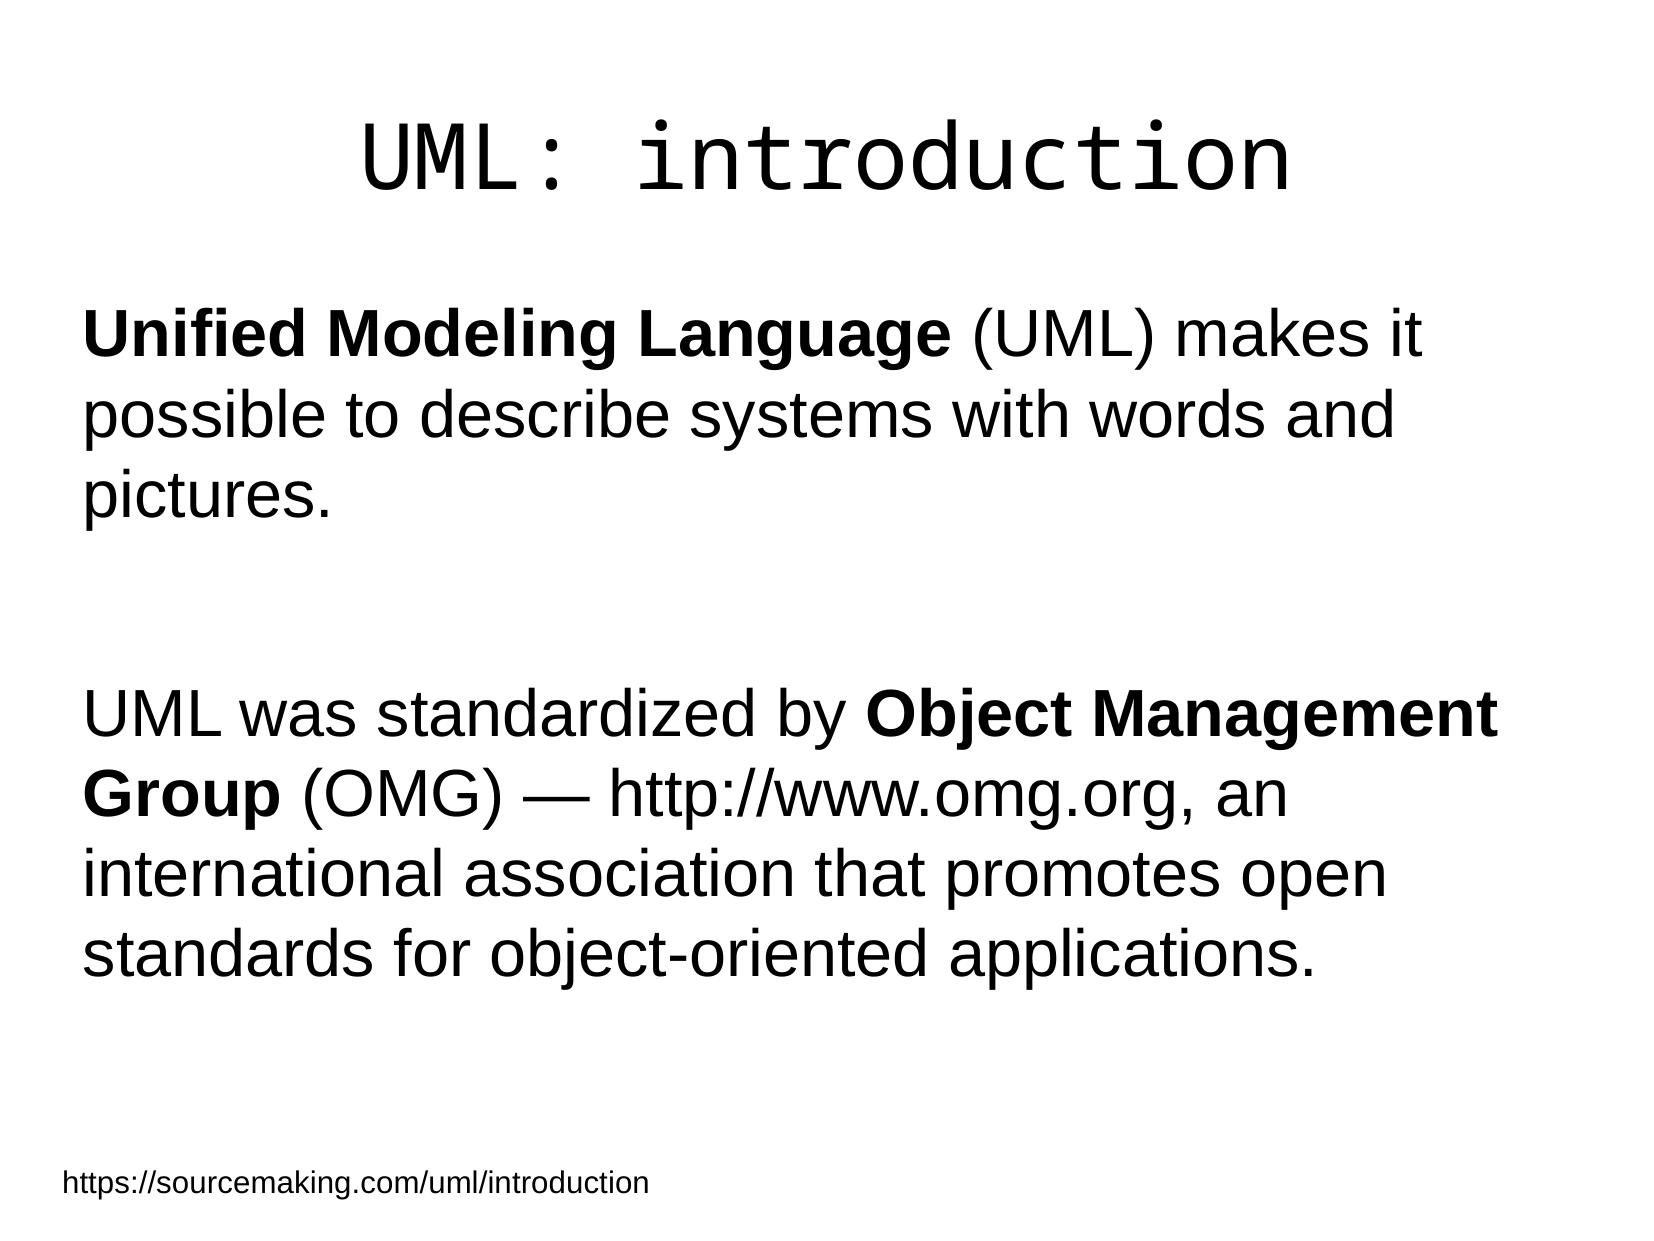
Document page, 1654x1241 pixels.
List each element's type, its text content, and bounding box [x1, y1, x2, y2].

title UML: introduction [82, 49, 1571, 257]
text_box https://sourcemaking.com/uml/introduction [47, 1157, 1619, 1241]
list Unified Modeling Language (UML) makes it possible to describe systems with words and pictures. UML was standardized by Object Management Group (OMG) — http://www.omg.org, an international association that promotes open standards for object-oriented applications. [82, 290, 1571, 1010]
